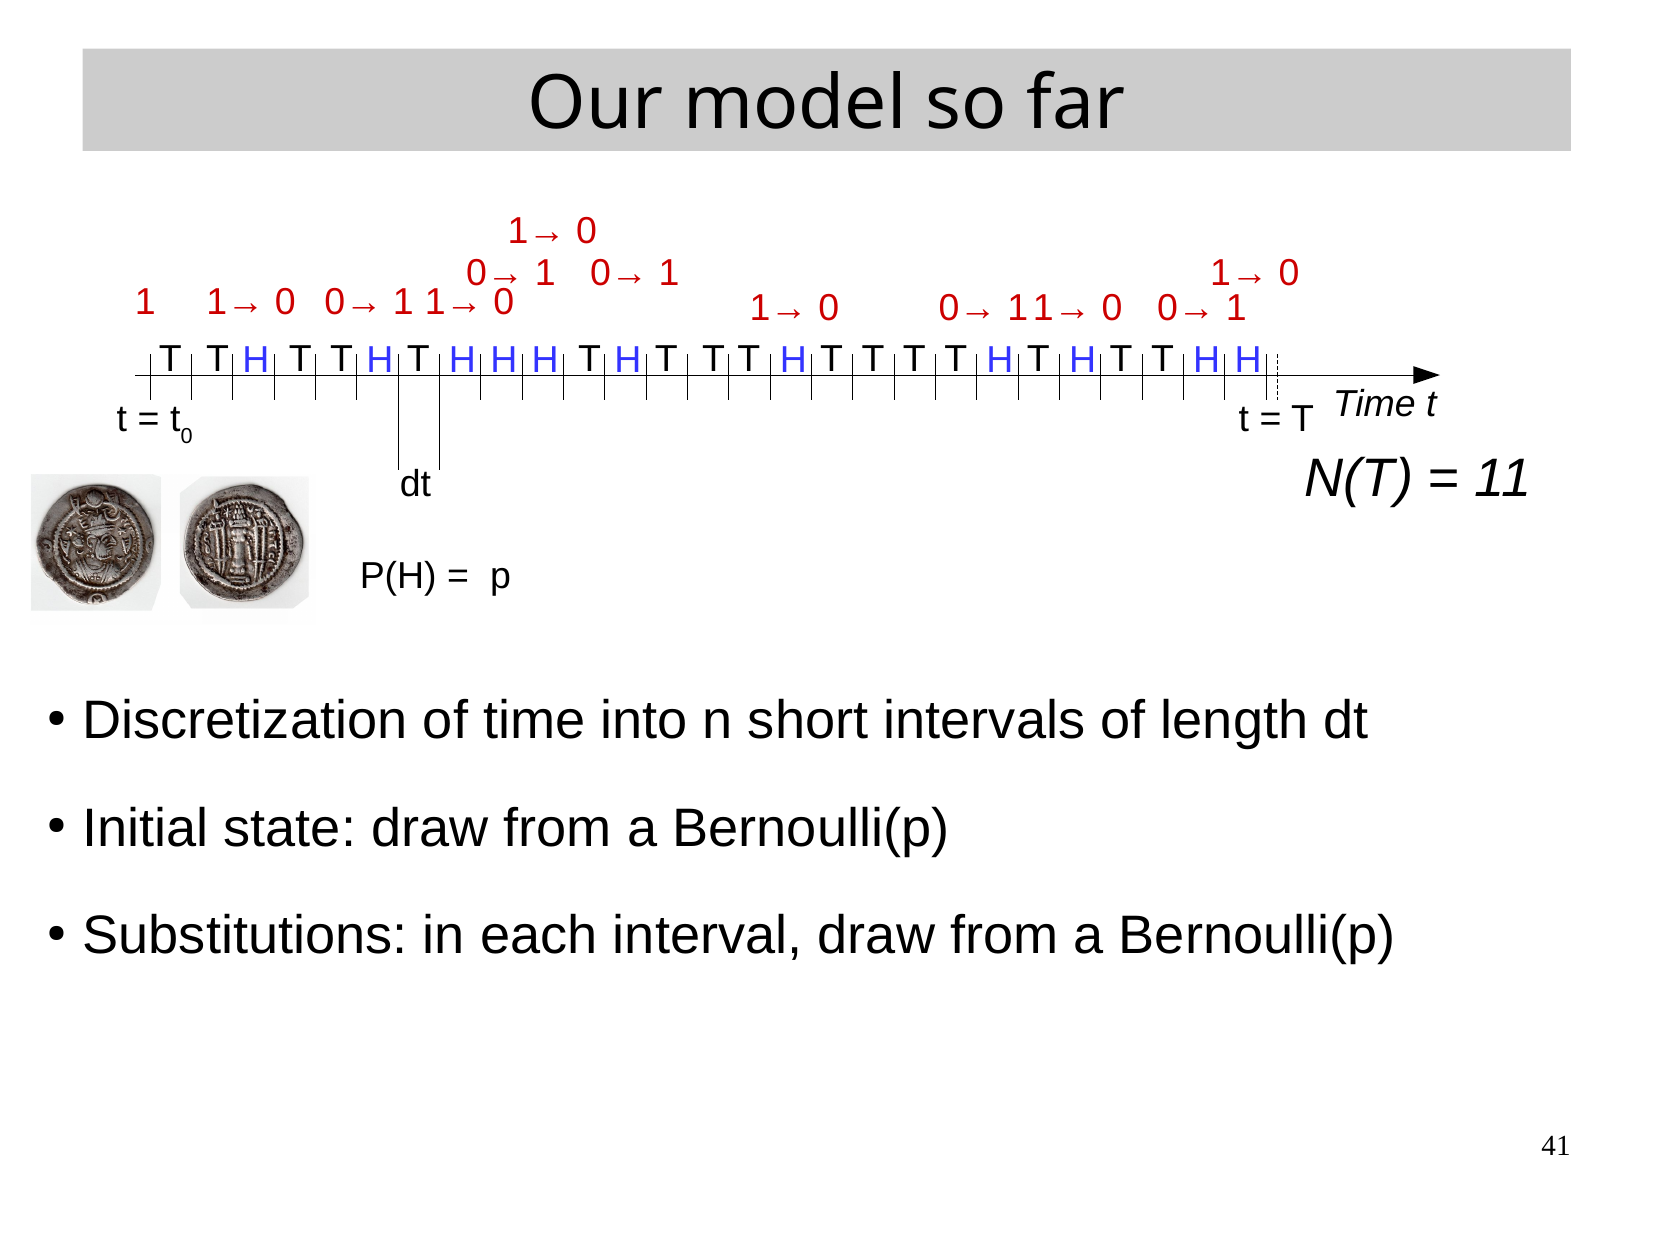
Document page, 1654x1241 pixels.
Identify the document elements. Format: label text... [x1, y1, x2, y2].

text_box 0→ 1 [451, 243, 572, 301]
text_box T [826, 336, 846, 387]
text_box T [412, 331, 434, 387]
text_box H [1054, 336, 1115, 388]
text_box 0→ 1 [923, 279, 1044, 336]
text_box H [516, 331, 577, 388]
text_box 1 [120, 273, 191, 331]
text_box t = t0 [101, 390, 211, 456]
text_box 0→ 1 [309, 273, 430, 331]
text_box Discretization of time into n short intervals of length dt Initial state: draw from a Bernoulli(p) Substitutions: in each interval, draw from a Bernoulli(p) [32, 681, 1546, 1216]
text_box Time t [1318, 375, 1514, 432]
picture [30, 474, 316, 625]
text_box T [640, 330, 687, 387]
text_box H [475, 331, 516, 388]
text_box T [687, 330, 722, 387]
text_box T [1136, 330, 1178, 387]
text_box T [1032, 336, 1054, 387]
text_box T [888, 330, 929, 387]
text_box H [351, 331, 412, 388]
text_box dt [385, 454, 462, 512]
text_box T [191, 331, 227, 387]
text_box T [563, 330, 624, 387]
text_box T [1115, 336, 1136, 387]
text_box H [434, 331, 475, 388]
text_box T [846, 330, 888, 387]
text_box T [722, 330, 765, 387]
text_box 1→ 0 [1195, 243, 1316, 301]
text_box H [599, 331, 660, 388]
text_box 0→ 1 [1142, 279, 1263, 336]
text_box 1→ 0 [191, 273, 309, 331]
text_box H [765, 336, 826, 388]
text_box N(T) = 11 [1290, 439, 1576, 529]
text_box T [929, 336, 971, 387]
text_box H [1219, 331, 1280, 388]
text_box 1→ 0 [734, 279, 855, 336]
text_box T [315, 331, 351, 387]
text_box H [971, 336, 1032, 388]
title Our model so far [82, 49, 1571, 151]
text_box P(H) = p [345, 546, 571, 607]
text_box 1→ 0 [492, 202, 613, 260]
text_box T [144, 330, 191, 387]
text_box 1→ 0 [1044, 279, 1139, 336]
text_box t = T [1223, 390, 1333, 447]
text_box 1→ 0 [430, 273, 530, 331]
text_box H [227, 331, 288, 388]
text_box 0→ 1 [575, 243, 696, 301]
text_box T [288, 331, 315, 387]
text_box H [1178, 336, 1219, 388]
